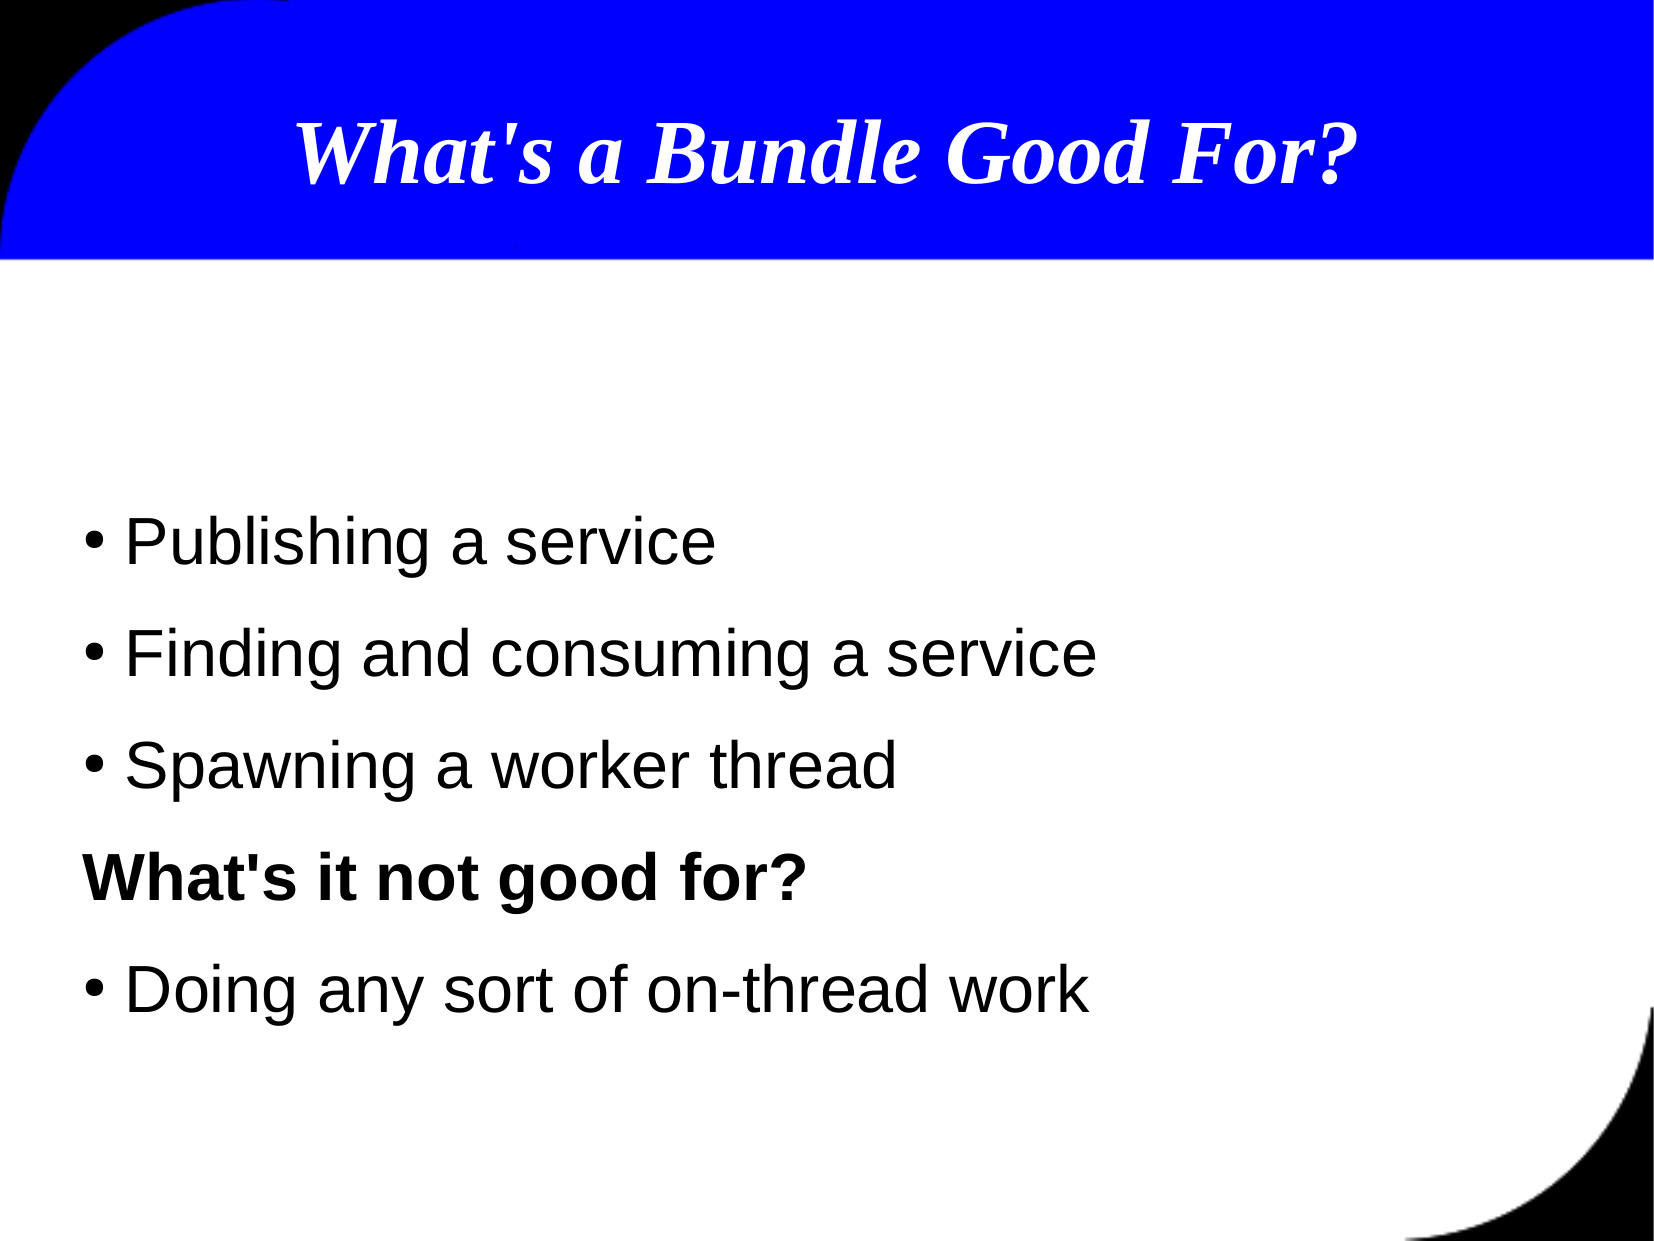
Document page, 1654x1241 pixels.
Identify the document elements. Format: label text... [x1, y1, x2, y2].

title What's a Bundle Good For? [82, 49, 1571, 257]
subtitle Publishing a service Finding and consuming a service Spawning a worker thread What's it not good for? Doing any sort of on-thread work [82, 337, 1571, 1157]
picture [0, 0, 1654, 1241]
